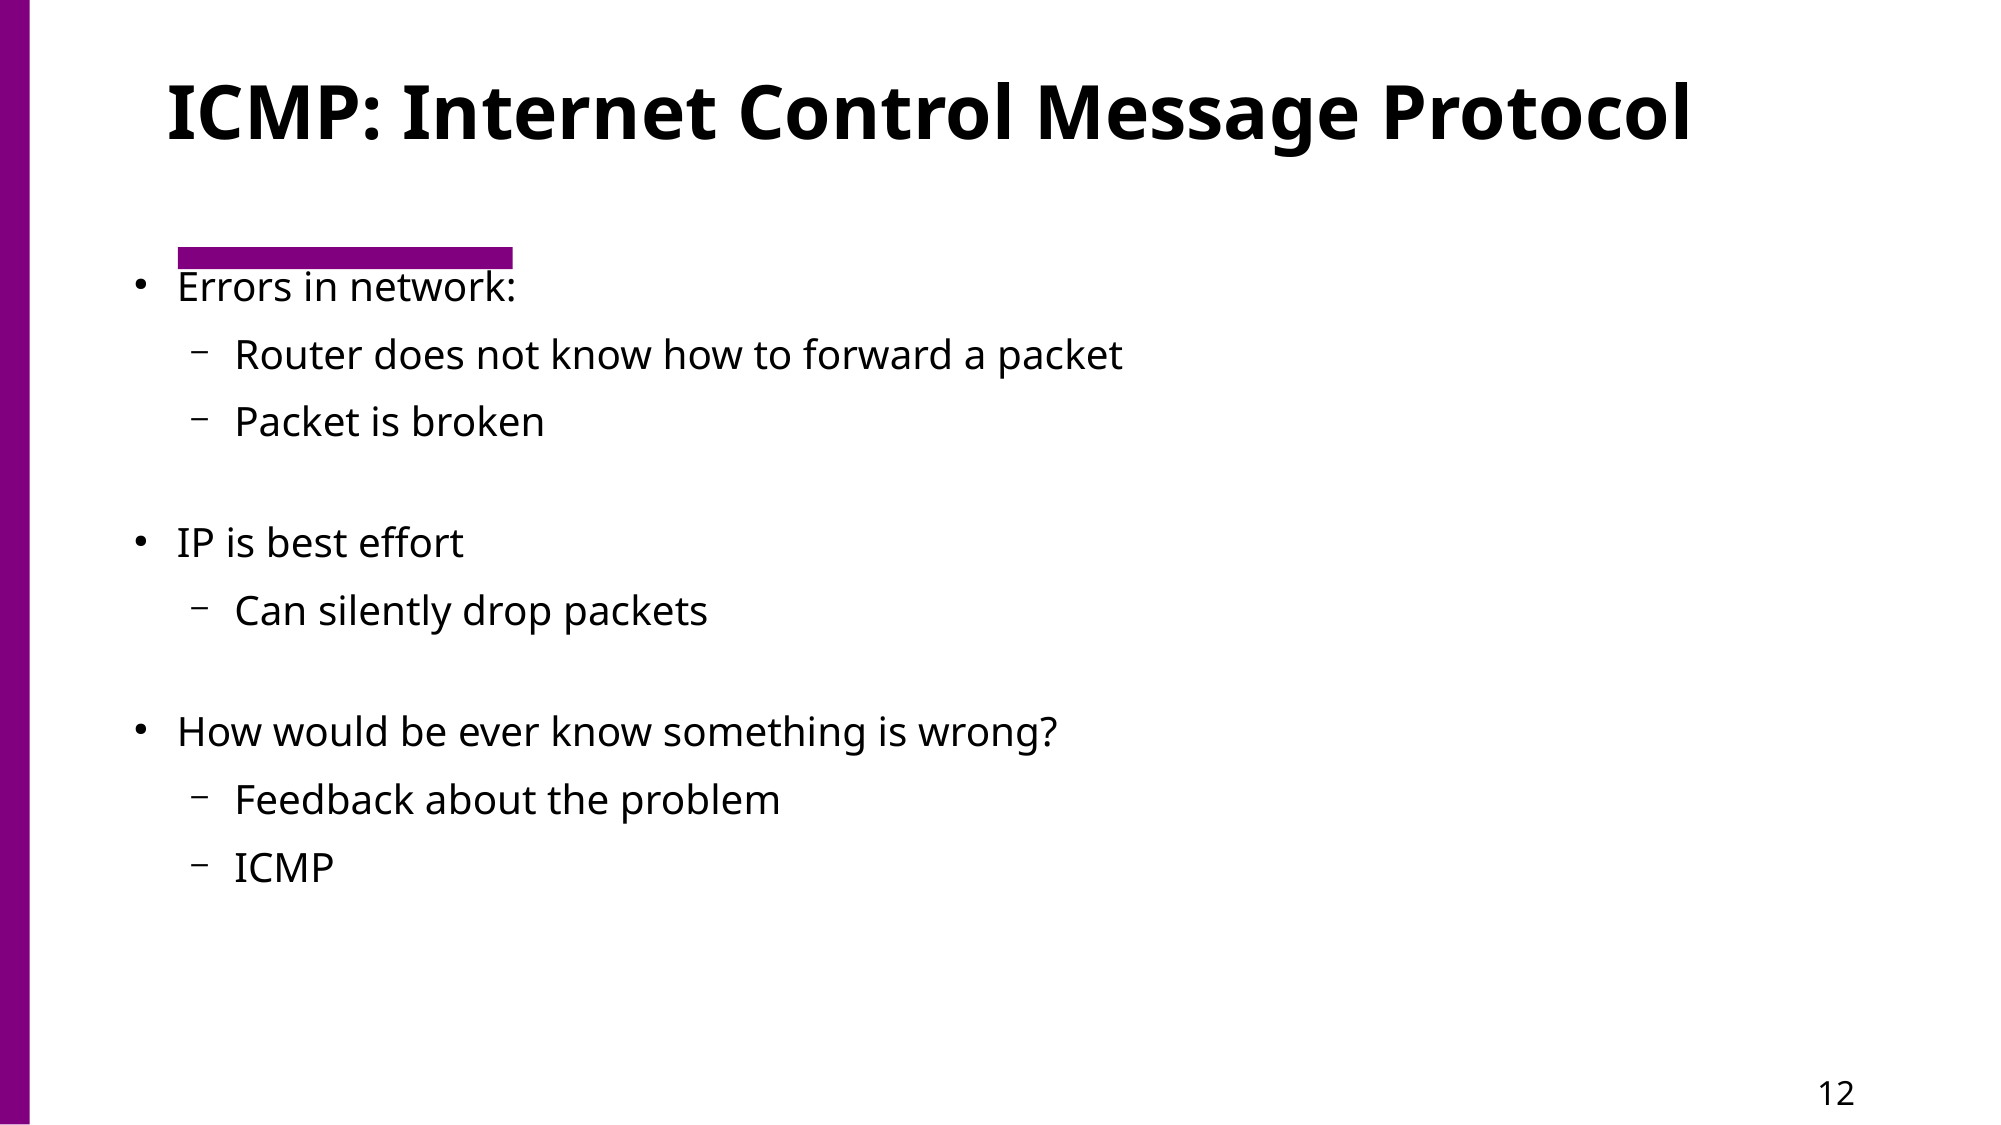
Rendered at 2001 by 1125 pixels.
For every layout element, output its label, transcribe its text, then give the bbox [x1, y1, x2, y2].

title ICMP: Internet Control Message Protocol [116, 37, 1894, 182]
list Errors in network: Router does not know how to forward a packet Packet is broken IP is best effort Can silently drop packets How would be ever know something is wrong? Feedback about the problem ICMP [104, 253, 1816, 1016]
